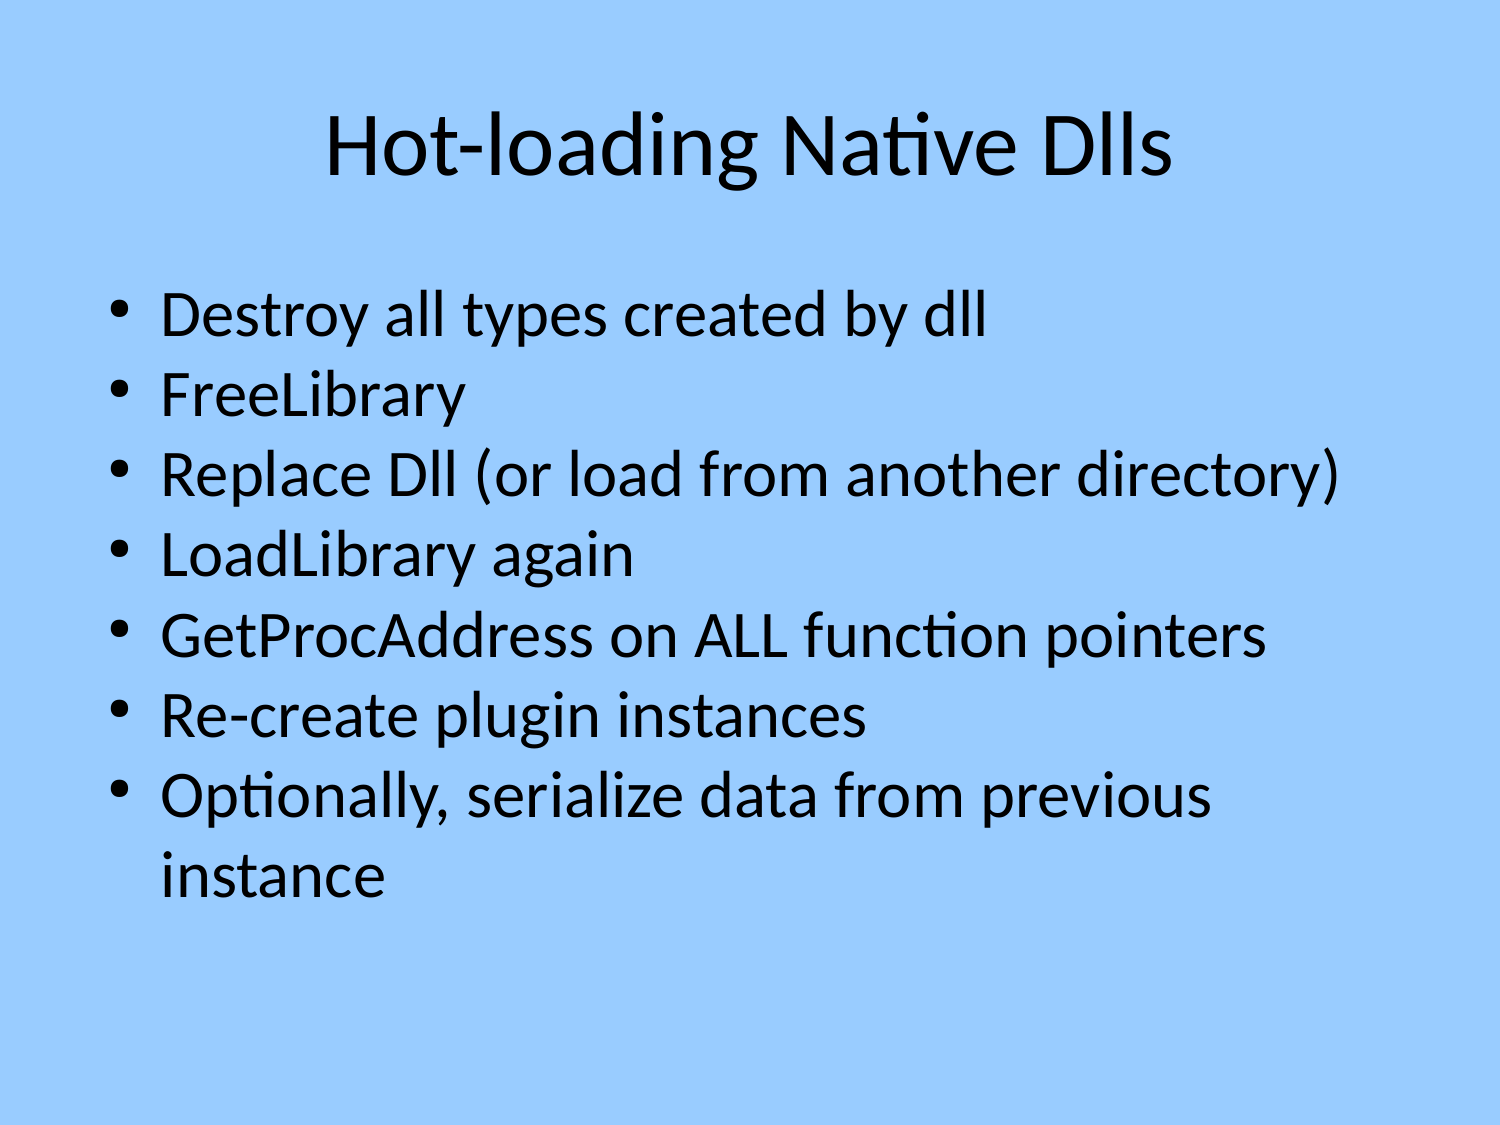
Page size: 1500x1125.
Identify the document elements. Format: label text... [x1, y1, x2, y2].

list Destroy all types created by dll FreeLibrary Replace Dll (or load from another directory) LoadLibrary again GetProcAddress on ALL function pointers Re-create plugin instances Optionally, serialize data from previous instance [75, 262, 1425, 1005]
title Hot-loading Native Dlls [75, 45, 1425, 233]
